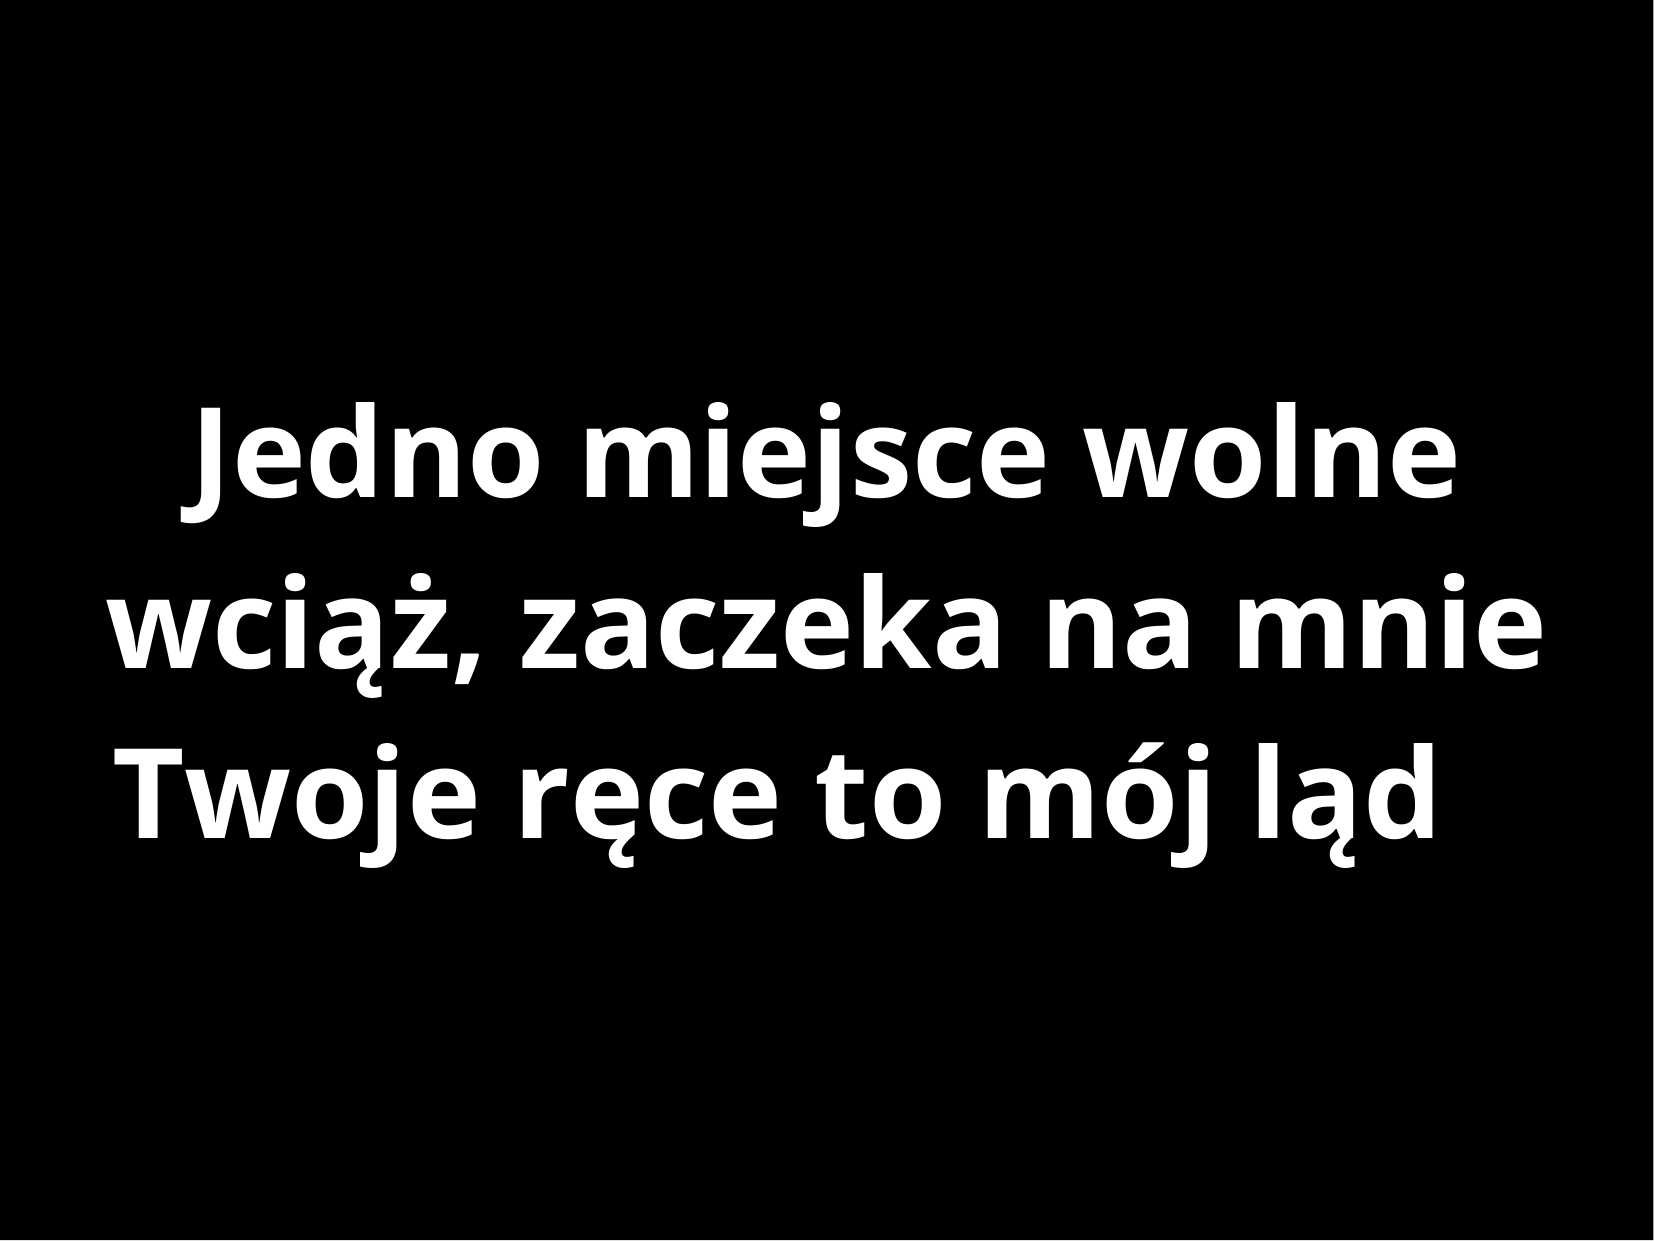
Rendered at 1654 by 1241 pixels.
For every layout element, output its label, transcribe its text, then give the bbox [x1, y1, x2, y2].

title Jedno miejsce wolne wciąż, zaczeka na mnie Twoje ręce to mój ląd [0, 0, 1654, 1241]
